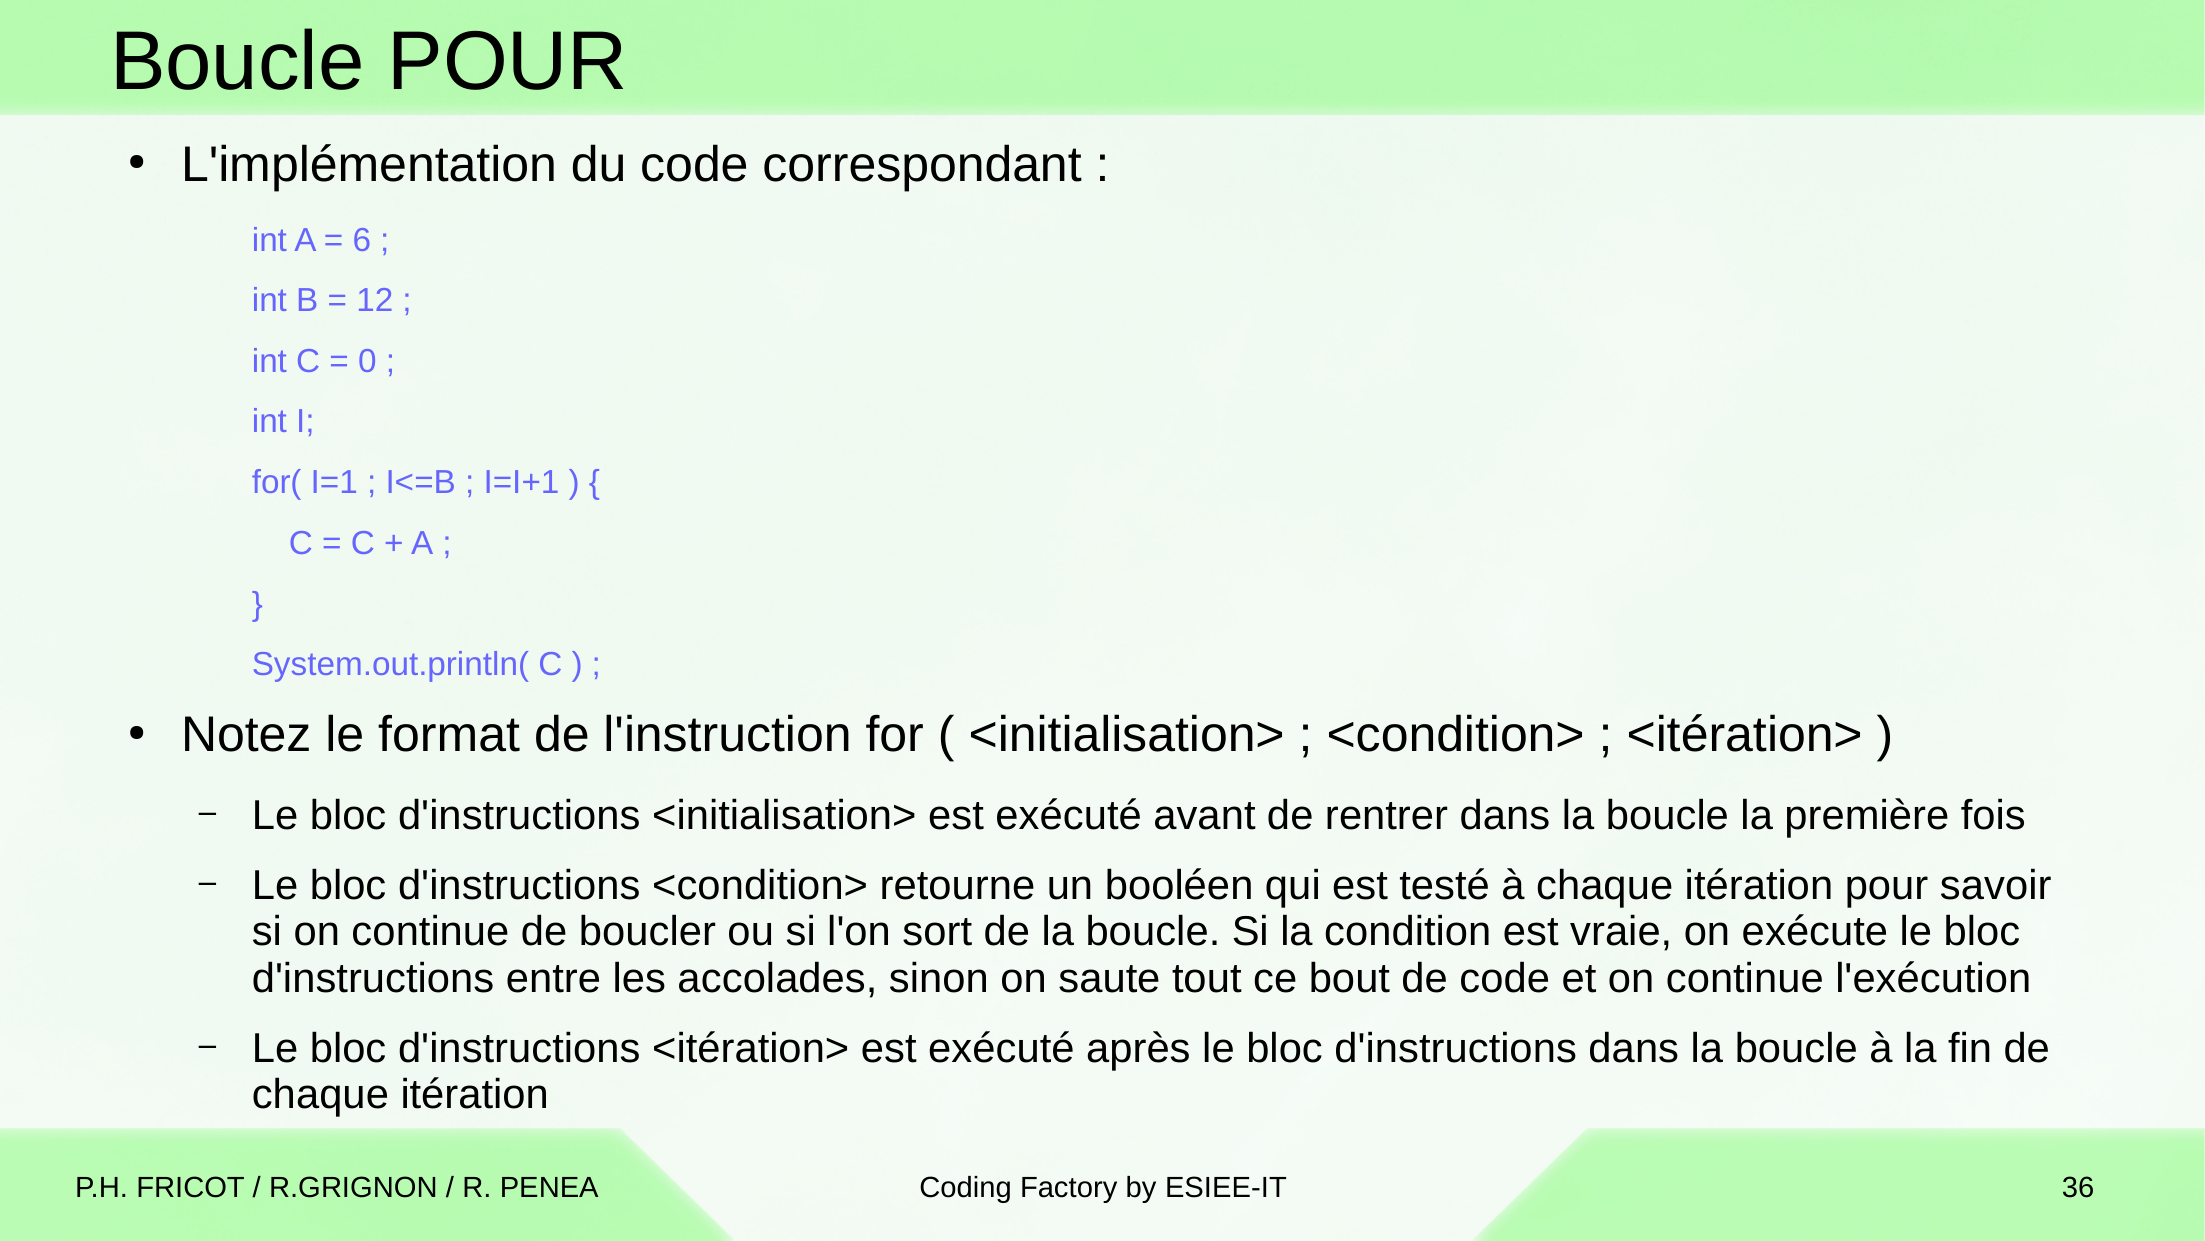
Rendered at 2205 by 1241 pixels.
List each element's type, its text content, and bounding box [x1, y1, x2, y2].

list L'implémentation du code correspondant : int A = 6 ; int B = 12 ; int C = 0 ; int I; for( I=1 ; I<=B ; I=I+1 ) { C = C + A ; } System.out.println( C ) ; Notez le format de l'instruction for ( <initialisation> ; <condition> ; <itération> ) Le bloc d'instructions <initialisation> est exécuté avant de rentrer dans la boucle la première fois Le bloc d'instructions <condition> retourne un booléen qui est testé à chaque itération pour savoir si on continue de boucler ou si l'on sort de la boucle. Si la condition est vraie, on exécute le bloc d'instructions entre les accolades, sinon on saute tout ce bout de code et on continue l'exécution Le bloc d'instructions <itération> est exécuté après le bloc d'instructions dans la boucle à la fin de chaque itération [110, 206, 2095, 1192]
picture [0, 0, 2205, 1241]
title Boucle POUR [110, 49, 2095, 206]
